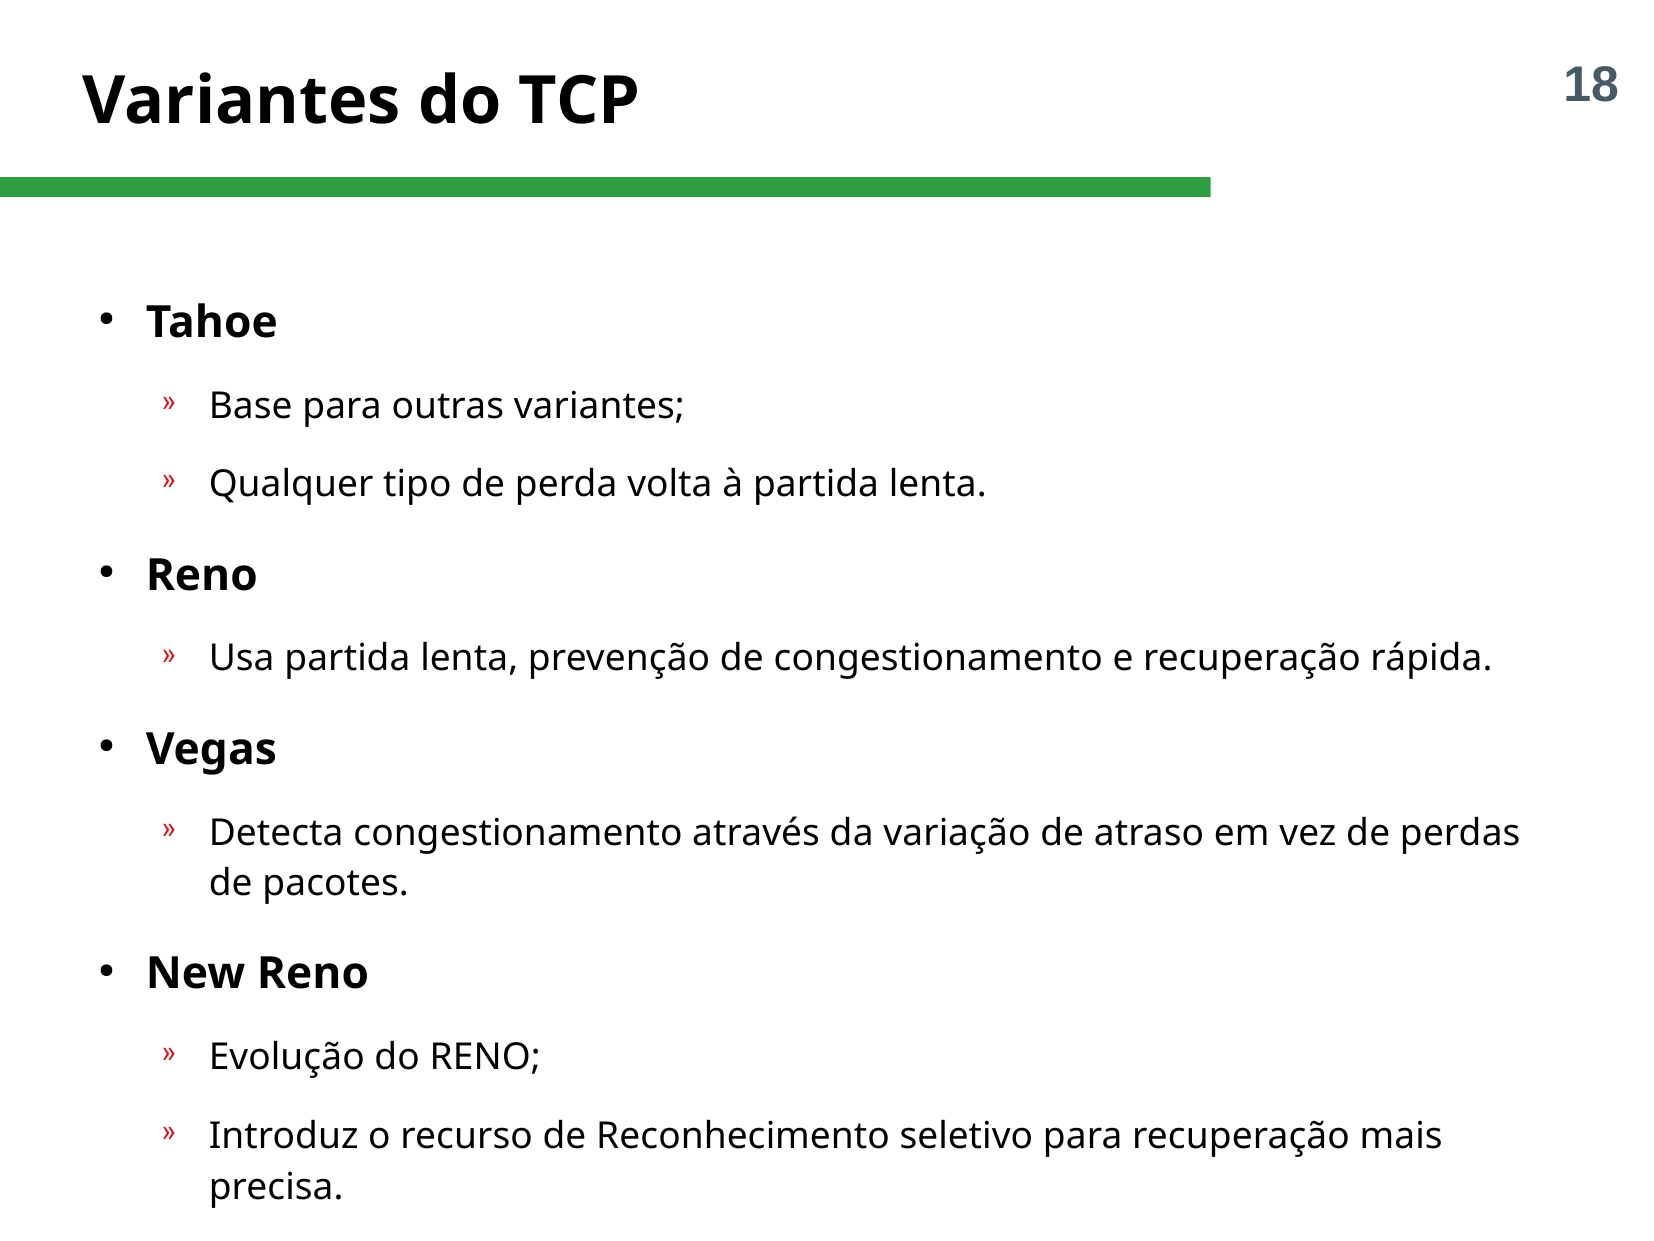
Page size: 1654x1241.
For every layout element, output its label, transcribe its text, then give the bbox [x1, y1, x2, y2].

title Variantes do TCP [82, 0, 1152, 202]
list Tahoe Base para outras variantes; Qualquer tipo de perda volta à partida lenta. Reno Usa partida lenta, prevenção de congestionamento e recuperação rápida. Vegas Detecta congestionamento através da variação de atraso em vez de perdas de pacotes. New Reno Evolução do RENO; Introduz o recurso de Reconhecimento seletivo para recuperação mais precisa. [82, 290, 1571, 1216]
